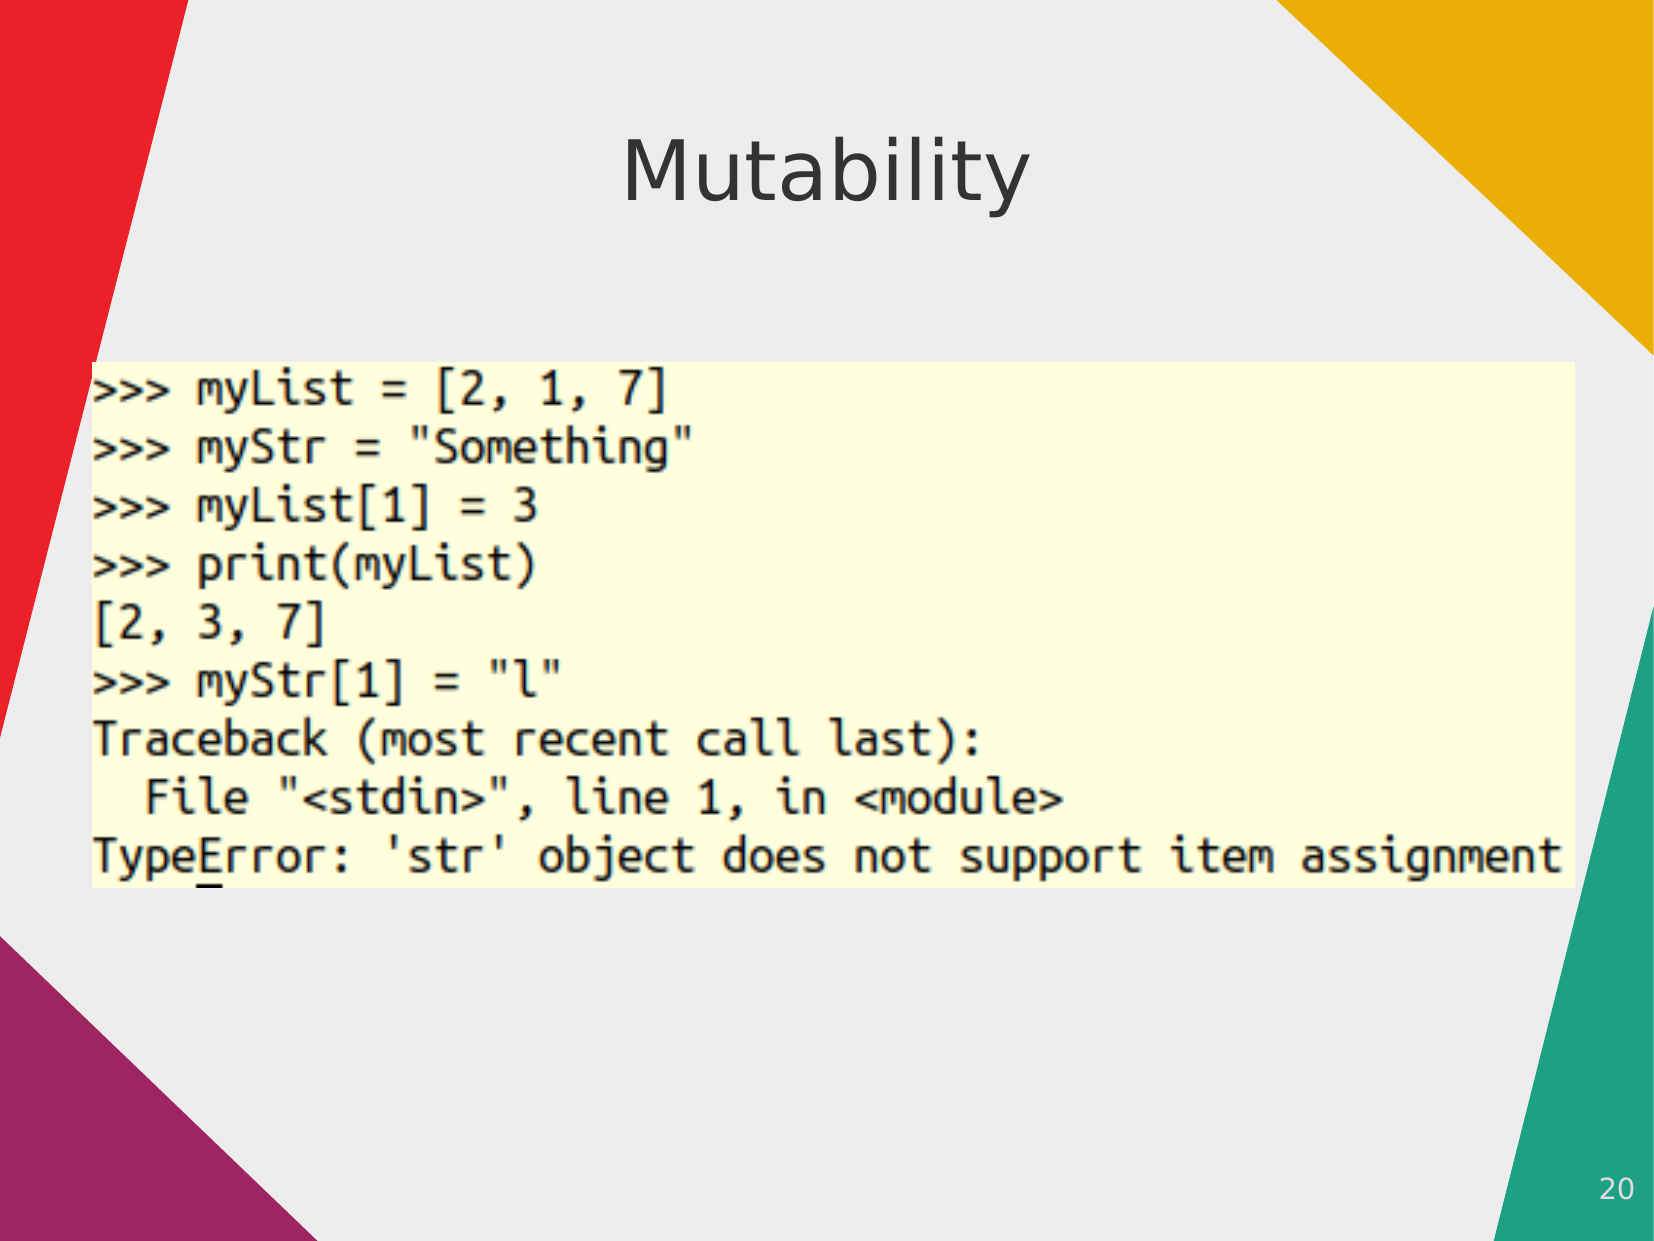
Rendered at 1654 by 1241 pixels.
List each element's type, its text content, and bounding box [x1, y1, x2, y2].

title Mutability [114, 73, 1539, 271]
picture [92, 362, 1575, 888]
